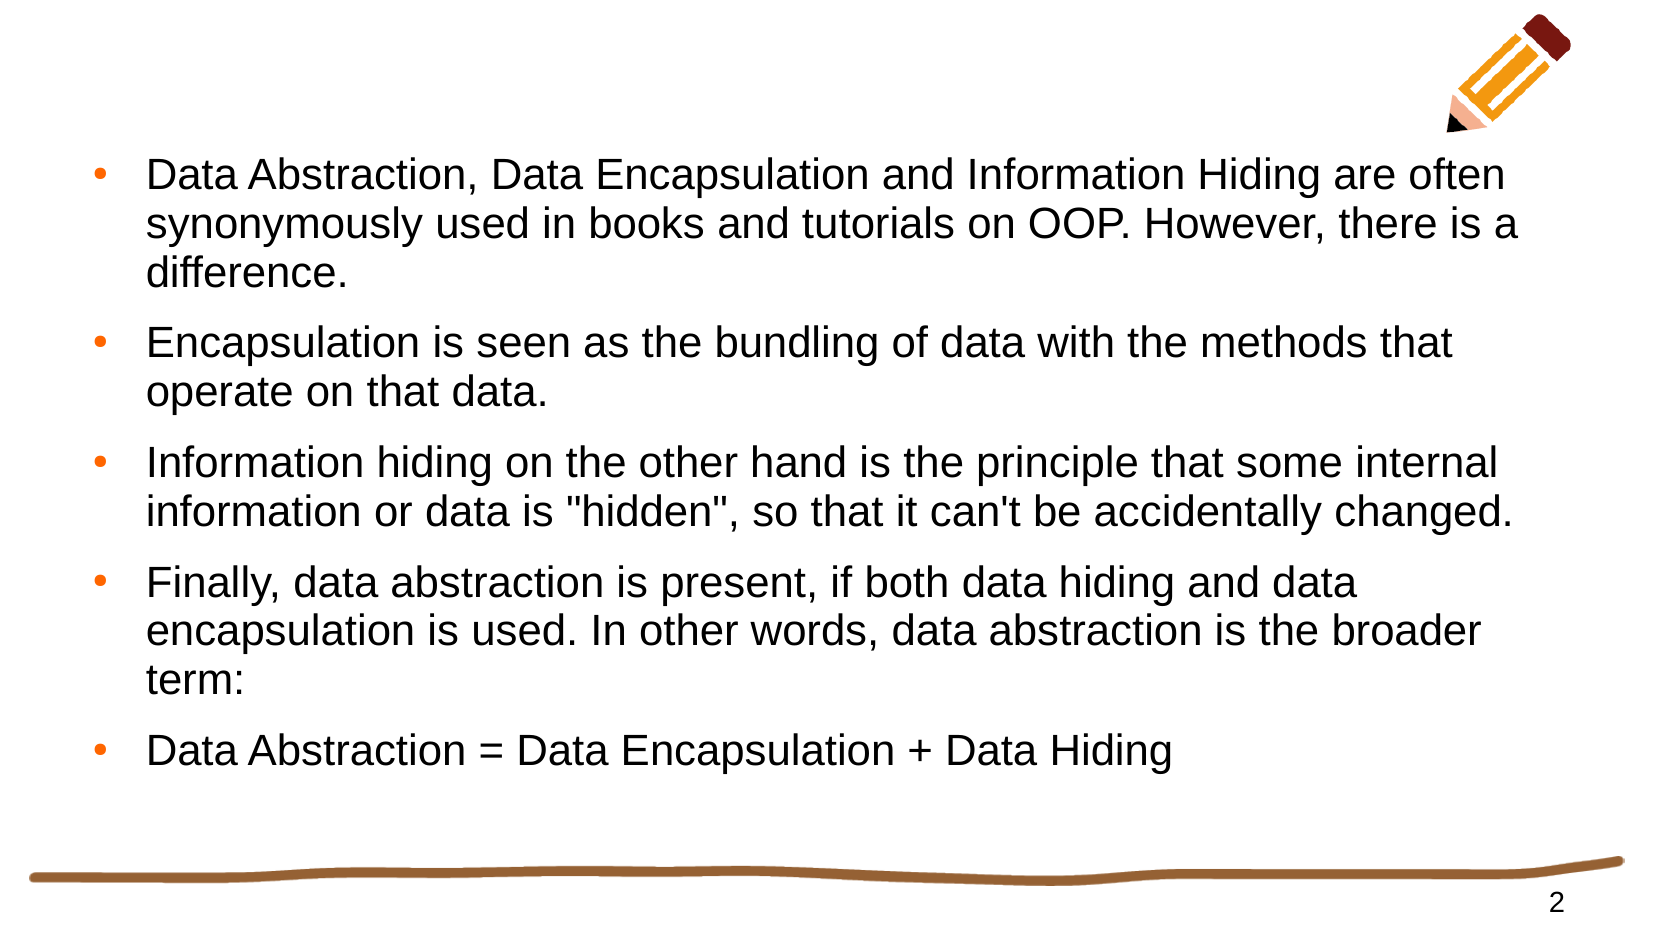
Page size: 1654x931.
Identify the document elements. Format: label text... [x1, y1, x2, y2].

list Data Abstraction, Data Encapsulation and Information Hiding are often synonymously used in books and tutorials on OOP. However, there is a difference. Encapsulation is seen as the bundling of data with the methods that operate on that data. Information hiding on the other hand is the principle that some internal information or data is "hidden", so that it can't be accidentally changed. Finally, data abstraction is present, if both data hiding and data encapsulation is used. In other words, data abstraction is the broader term: Data Abstraction = Data Encapsulation + Data Hiding [75, 150, 1524, 826]
picture [1446, 14, 1571, 133]
picture [29, 856, 1625, 886]
